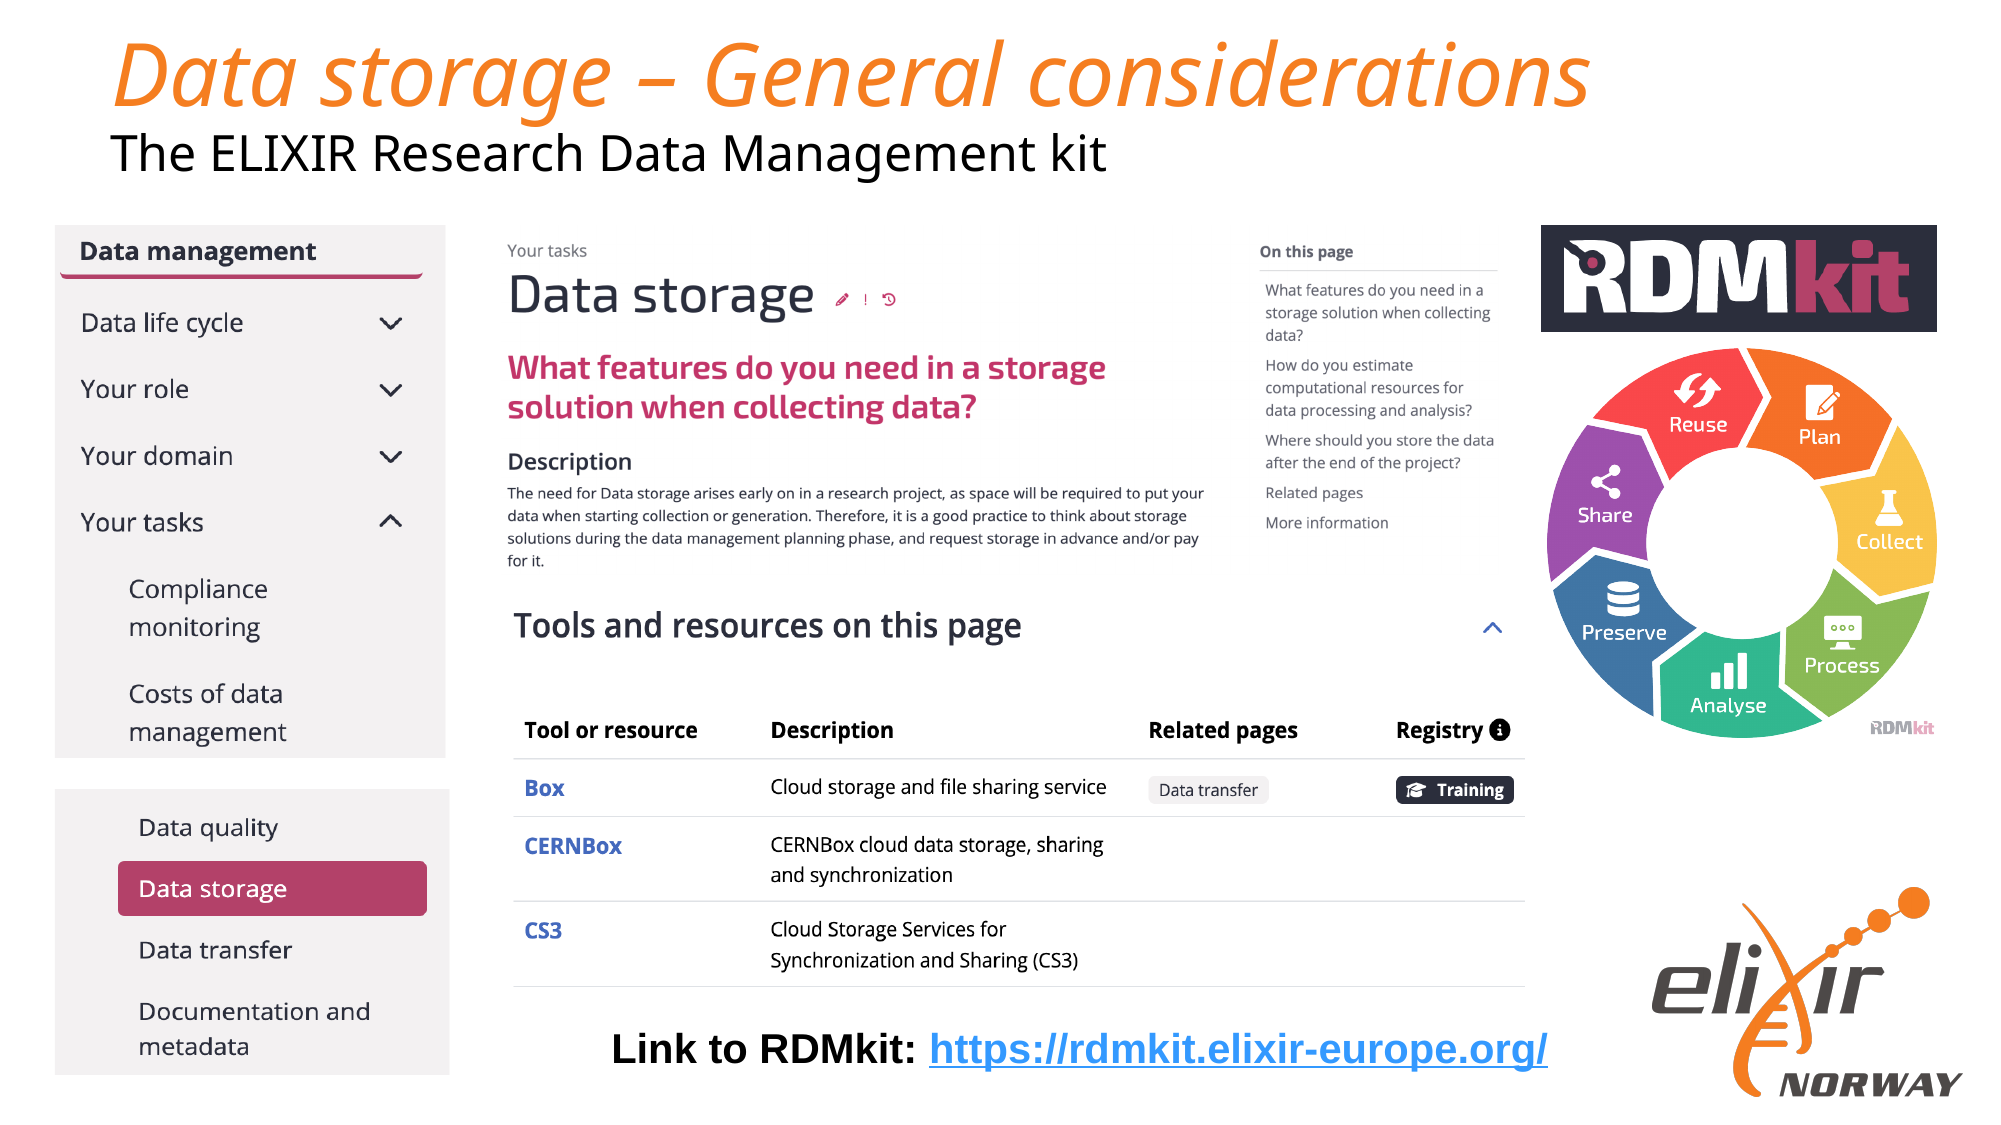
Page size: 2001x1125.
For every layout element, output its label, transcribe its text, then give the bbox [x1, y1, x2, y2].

picture [1547, 348, 1937, 738]
picture [501, 225, 1499, 575]
picture [54, 225, 485, 758]
text_box The ELIXIR Research Data Management kit [91, 121, 1937, 208]
picture [1652, 887, 1963, 1097]
picture [501, 599, 1542, 989]
picture [1541, 225, 1937, 332]
picture [54, 789, 485, 1075]
text_box Link to RDMkit: https://rdmkit.elixir-europe.org/ [596, 1013, 1583, 1079]
title Data storage – General considerations [111, 31, 1895, 138]
